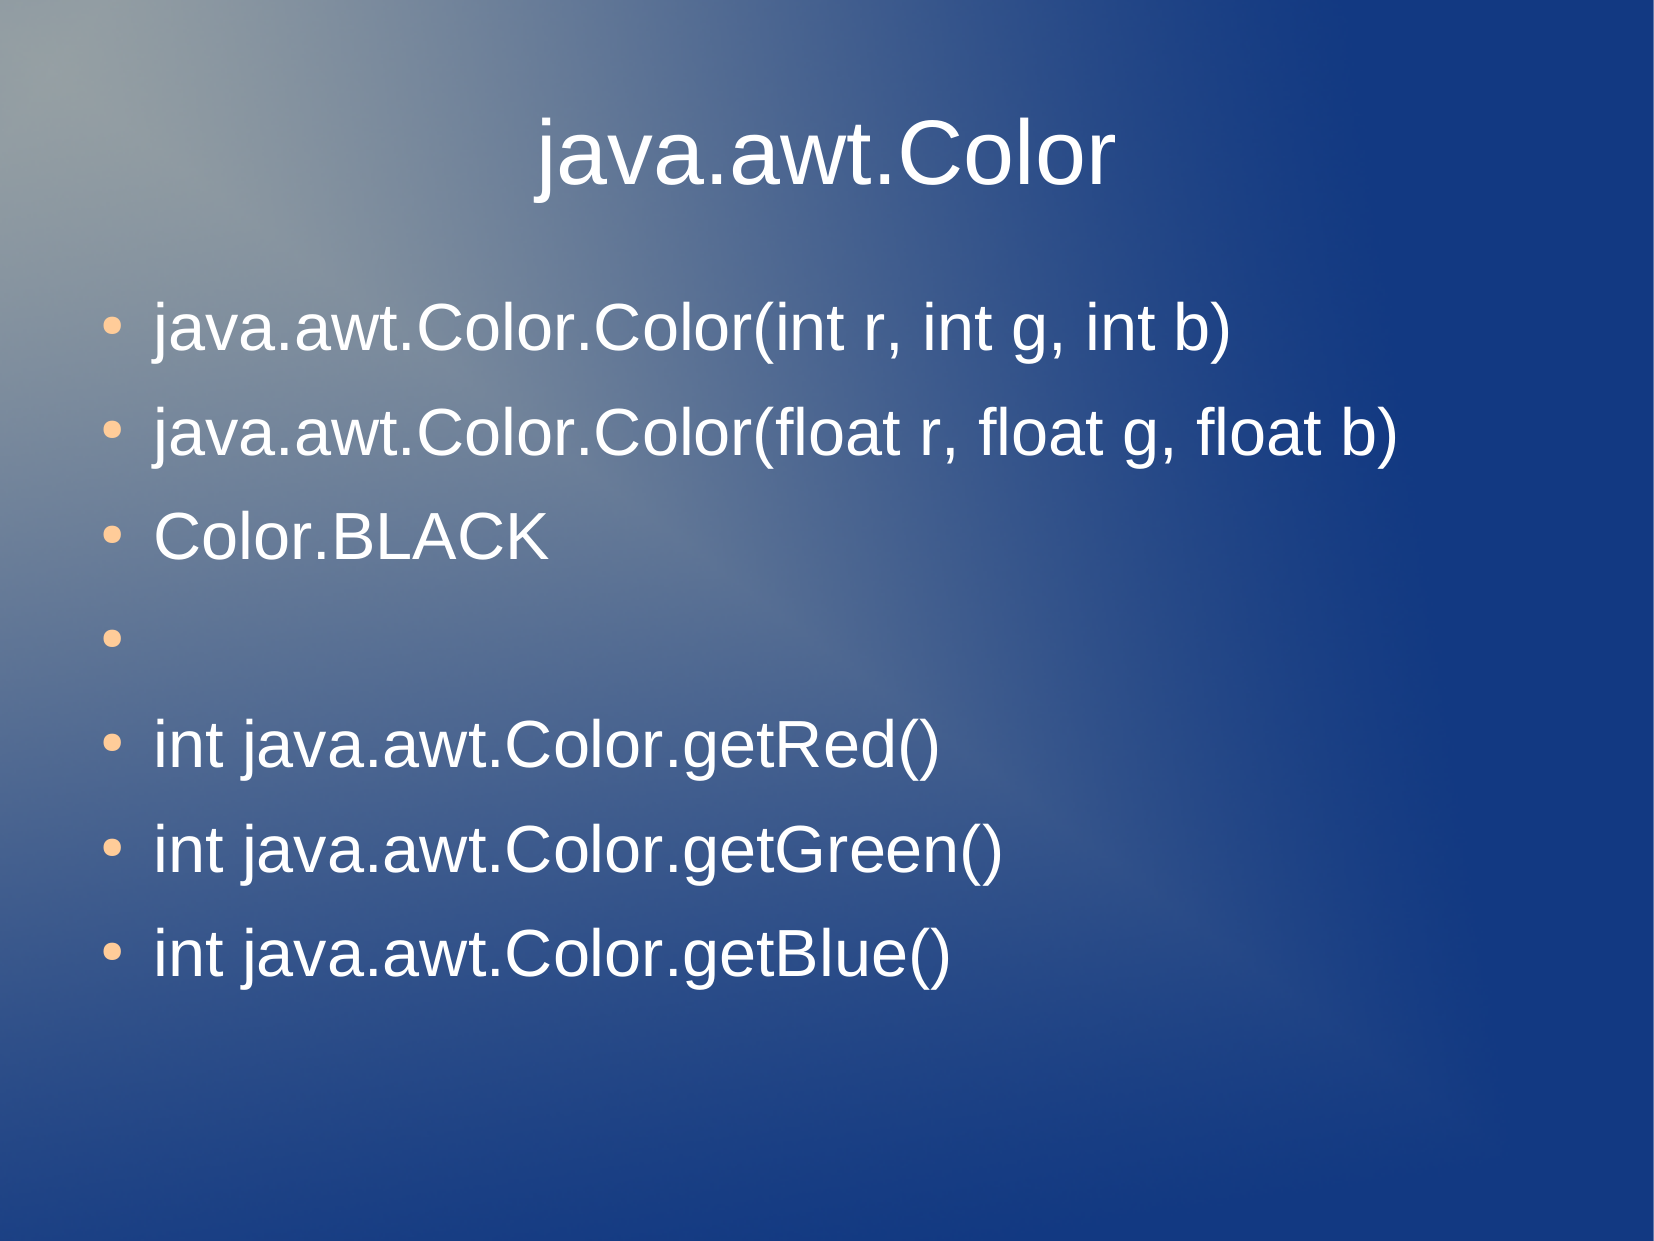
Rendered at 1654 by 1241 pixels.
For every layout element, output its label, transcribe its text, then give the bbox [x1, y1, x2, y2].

picture [0, 0, 1654, 1241]
title java.awt.Color [82, 49, 1571, 257]
list java.awt.Color.Color(int r, int g, int b) java.awt.Color.Color(float r, float g, float b) Color.BLACK int java.awt.Color.getRed() int java.awt.Color.getGreen() int java.awt.Color.getBlue() [82, 290, 1571, 1109]
